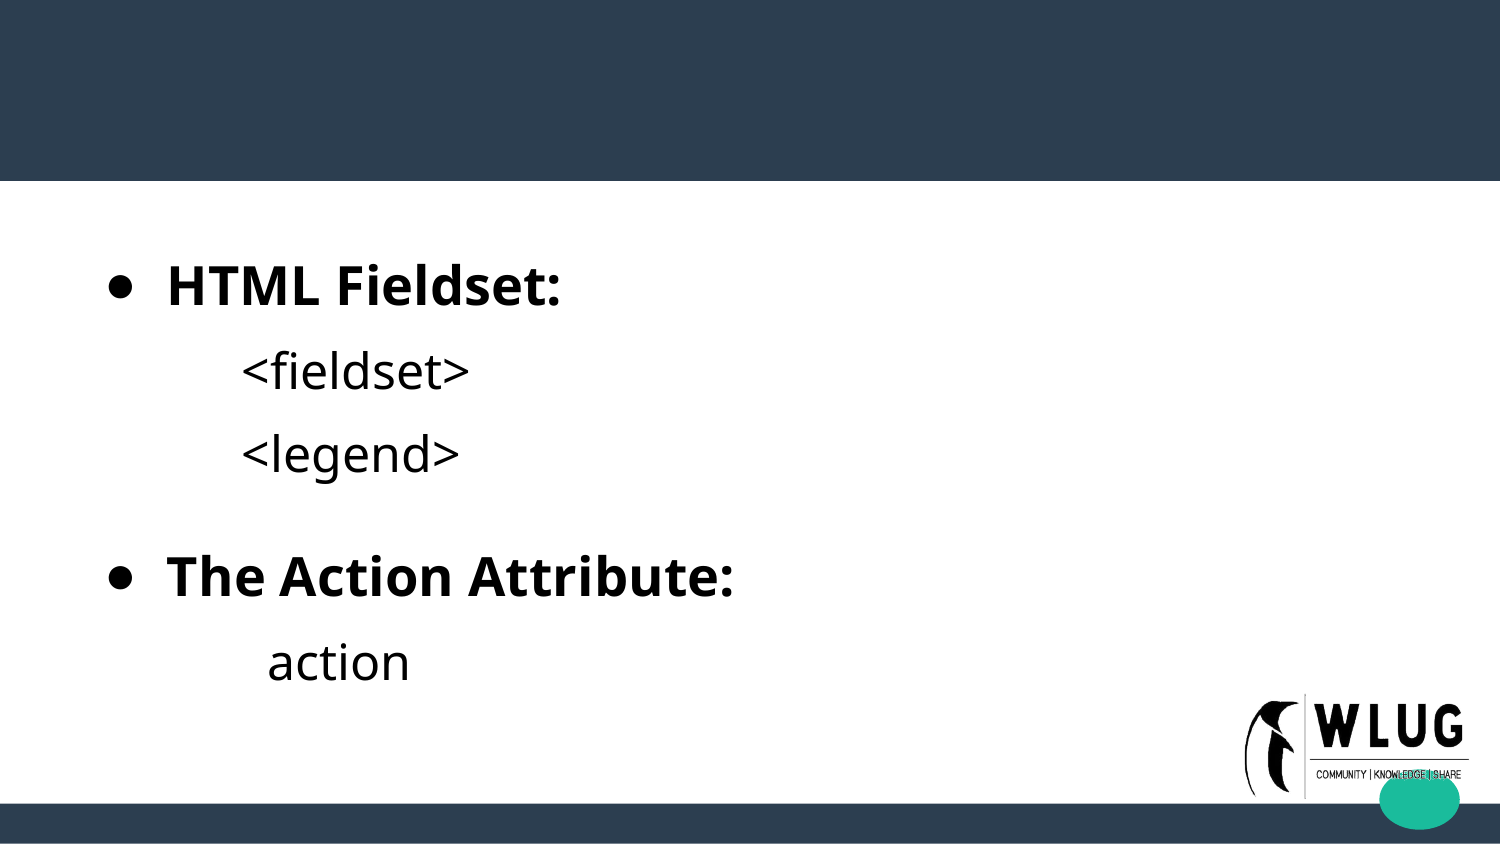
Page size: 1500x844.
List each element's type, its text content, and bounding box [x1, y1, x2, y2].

picture [1229, 686, 1477, 804]
list HTML Fieldset: <fieldset> <legend> The Action Attribute: action [76, 236, 1006, 662]
